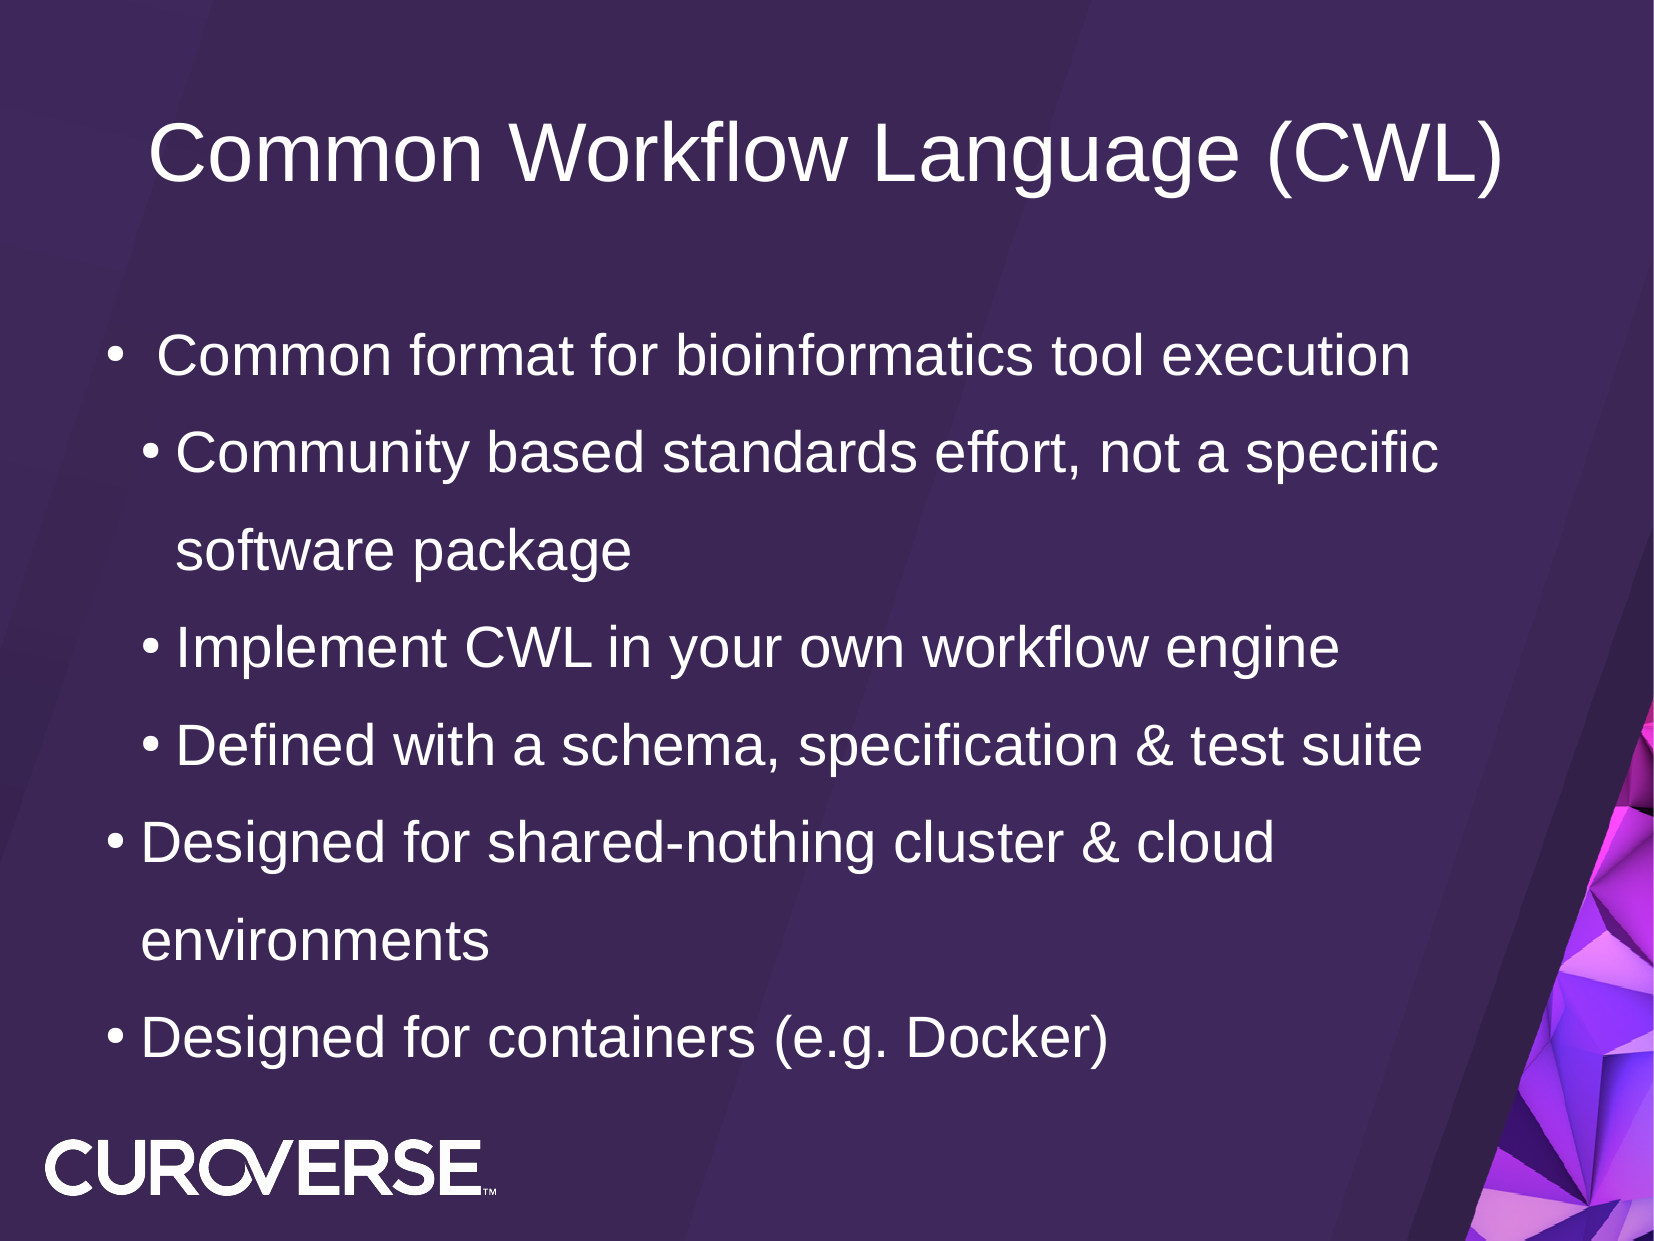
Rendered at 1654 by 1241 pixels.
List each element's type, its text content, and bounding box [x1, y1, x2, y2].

title Common Workflow Language (CWL) [82, 49, 1571, 257]
subtitle Common format for bioinformatics tool execution Community based standards effort, not a specific software package Implement CWL in your own workflow engine Defined with a schema, specification & test suite Designed for shared-nothing cluster & cloud environments Designed for containers (e.g. Docker) [105, 290, 1571, 1081]
picture [0, 0, 1654, 1241]
